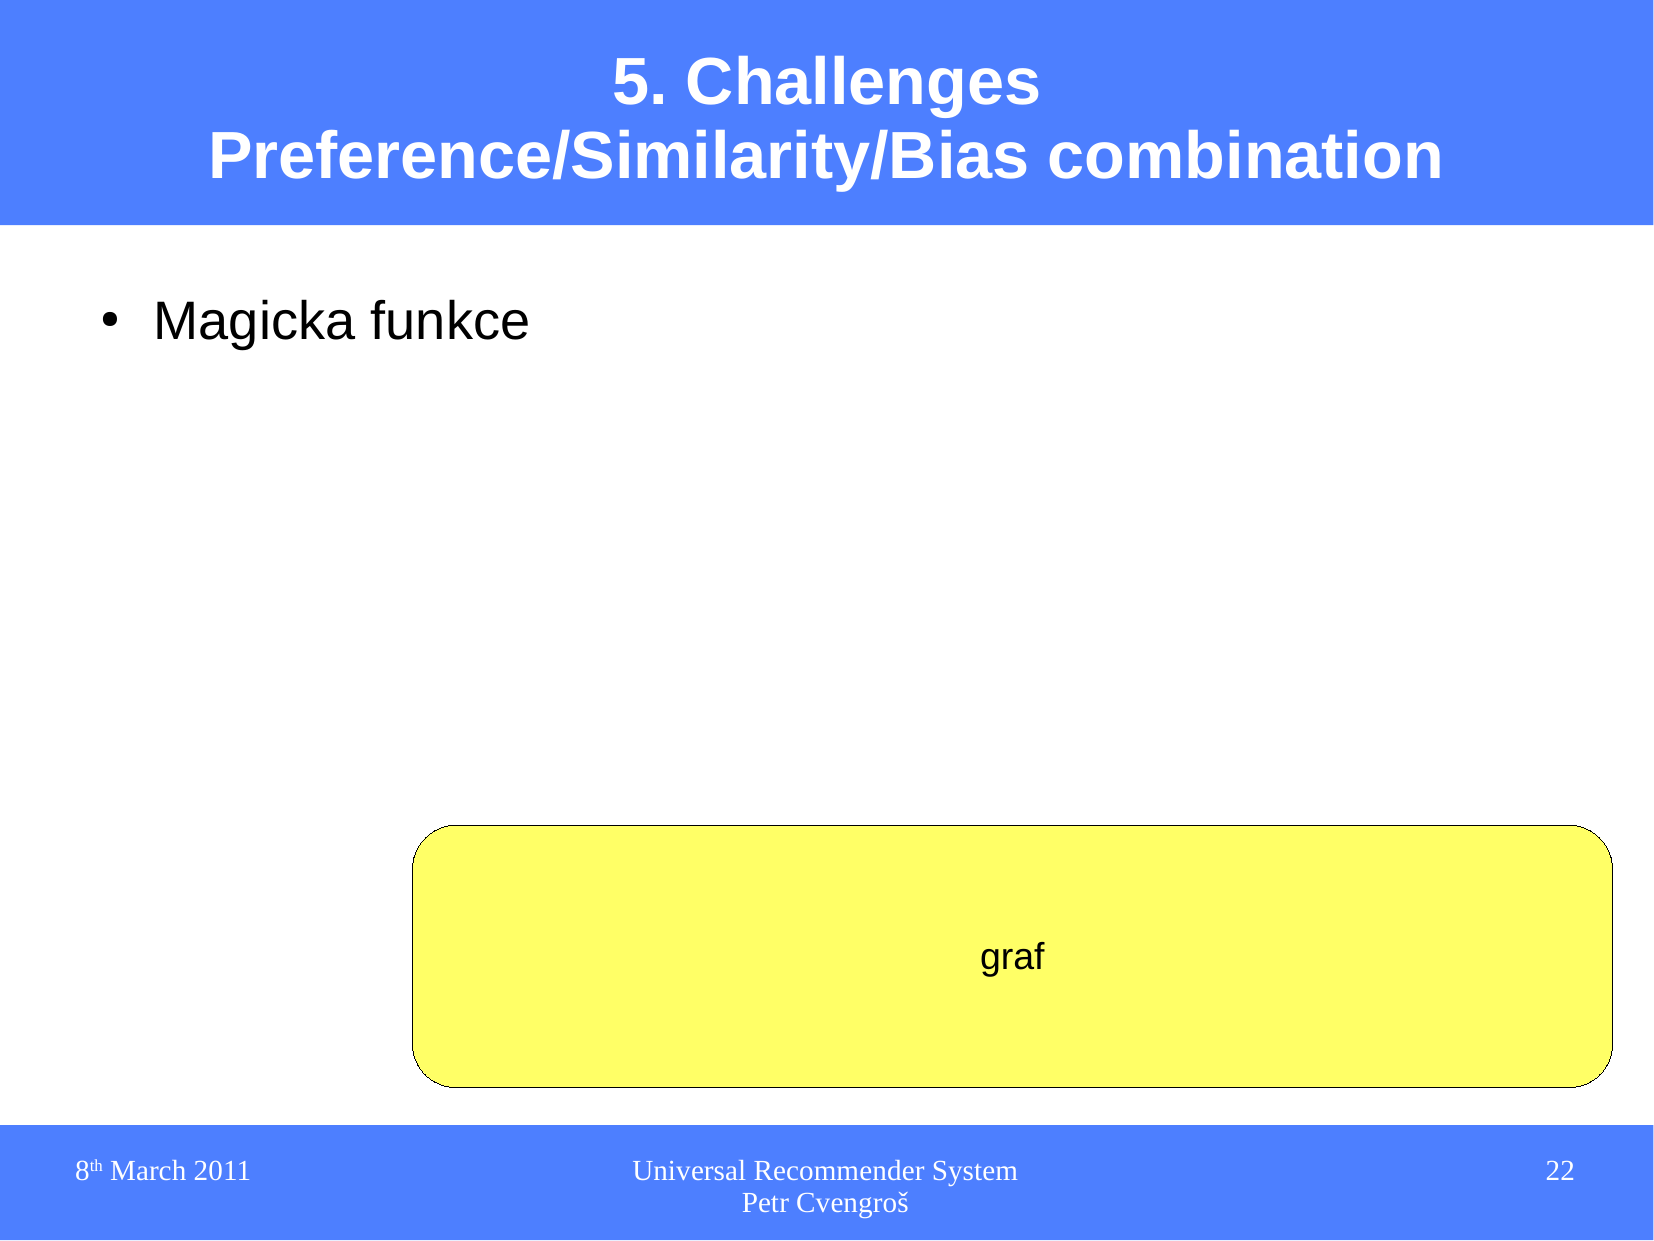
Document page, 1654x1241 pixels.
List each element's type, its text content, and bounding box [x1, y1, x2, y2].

text_box graf [412, 825, 1613, 1088]
list Magicka funkce [82, 290, 1571, 1094]
title 5. Challenges Preference/Similarity/Bias combination [82, 32, 1571, 205]
